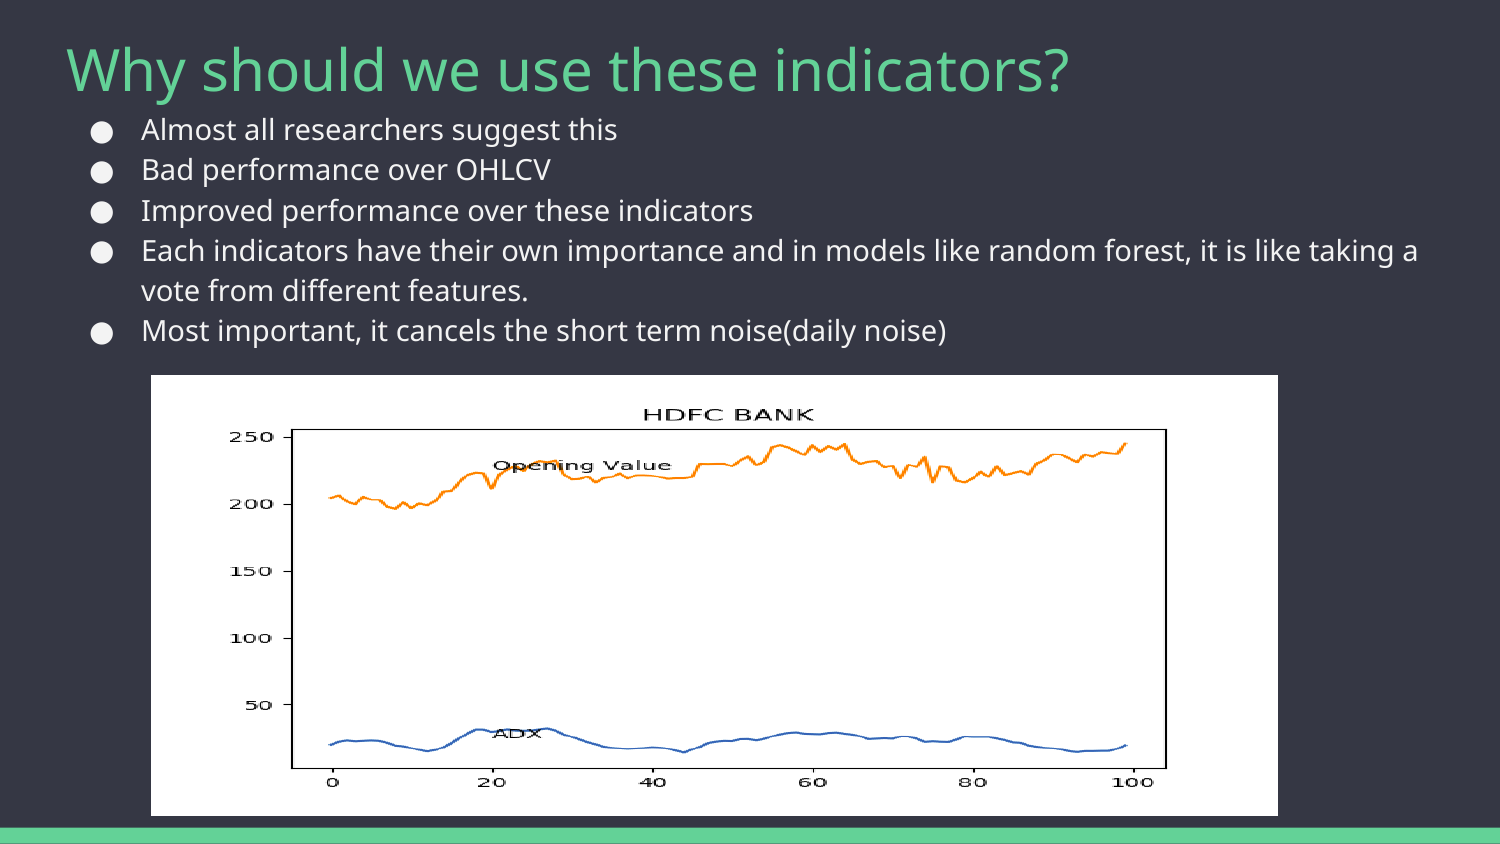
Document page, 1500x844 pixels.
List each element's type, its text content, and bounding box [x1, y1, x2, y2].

title Why should we use these indicators? [51, 17, 1449, 91]
picture [151, 375, 1278, 816]
list Almost all researchers suggest this Bad performance over OHLCV Improved performance over these indicators Each indicators have their own importance and in models like random forest, it is like taking a vote from different features. Most important, it cancels the short term noise(daily noise) [51, 91, 1449, 652]
